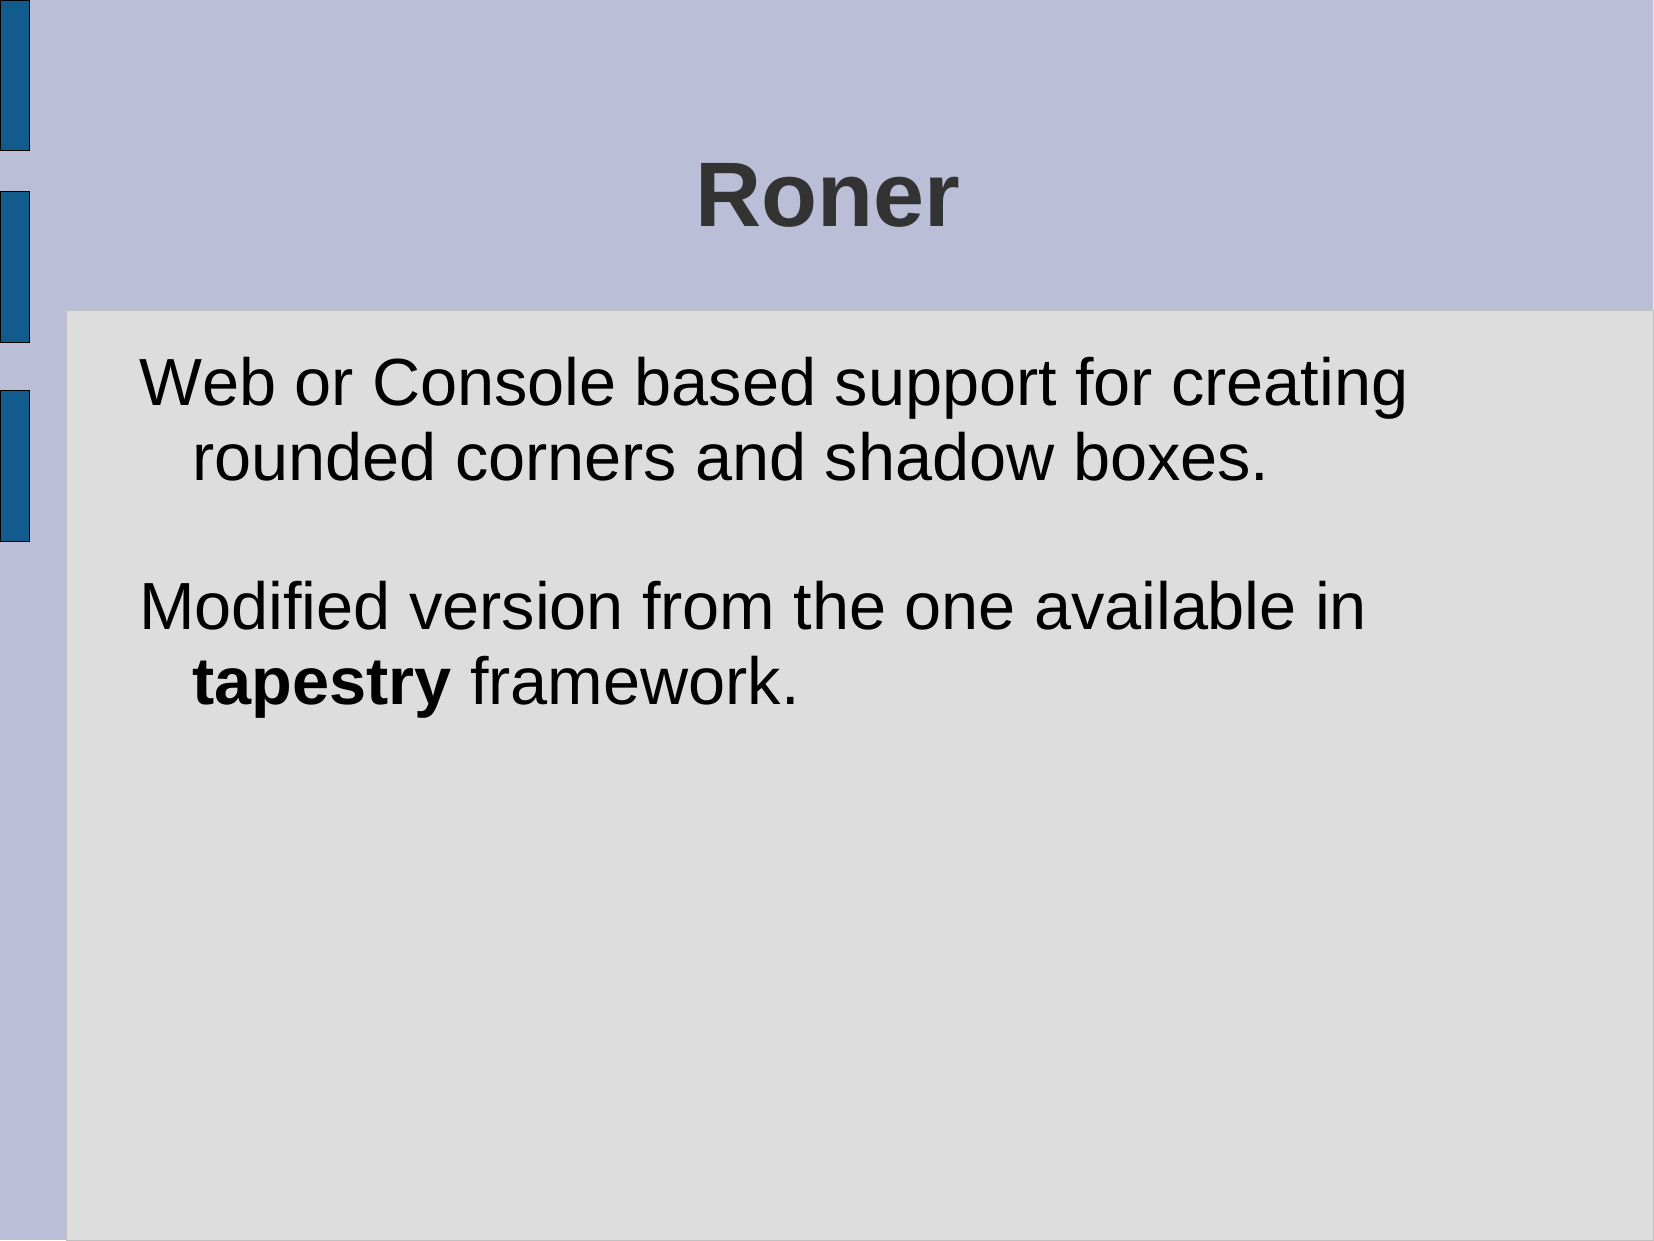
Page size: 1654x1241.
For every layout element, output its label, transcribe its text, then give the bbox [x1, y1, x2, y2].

title Roner [121, 91, 1534, 299]
list Web or Console based support for creating rounded corners and shadow boxes. Modified version from the one available in tapestry framework. [121, 344, 1534, 1127]
